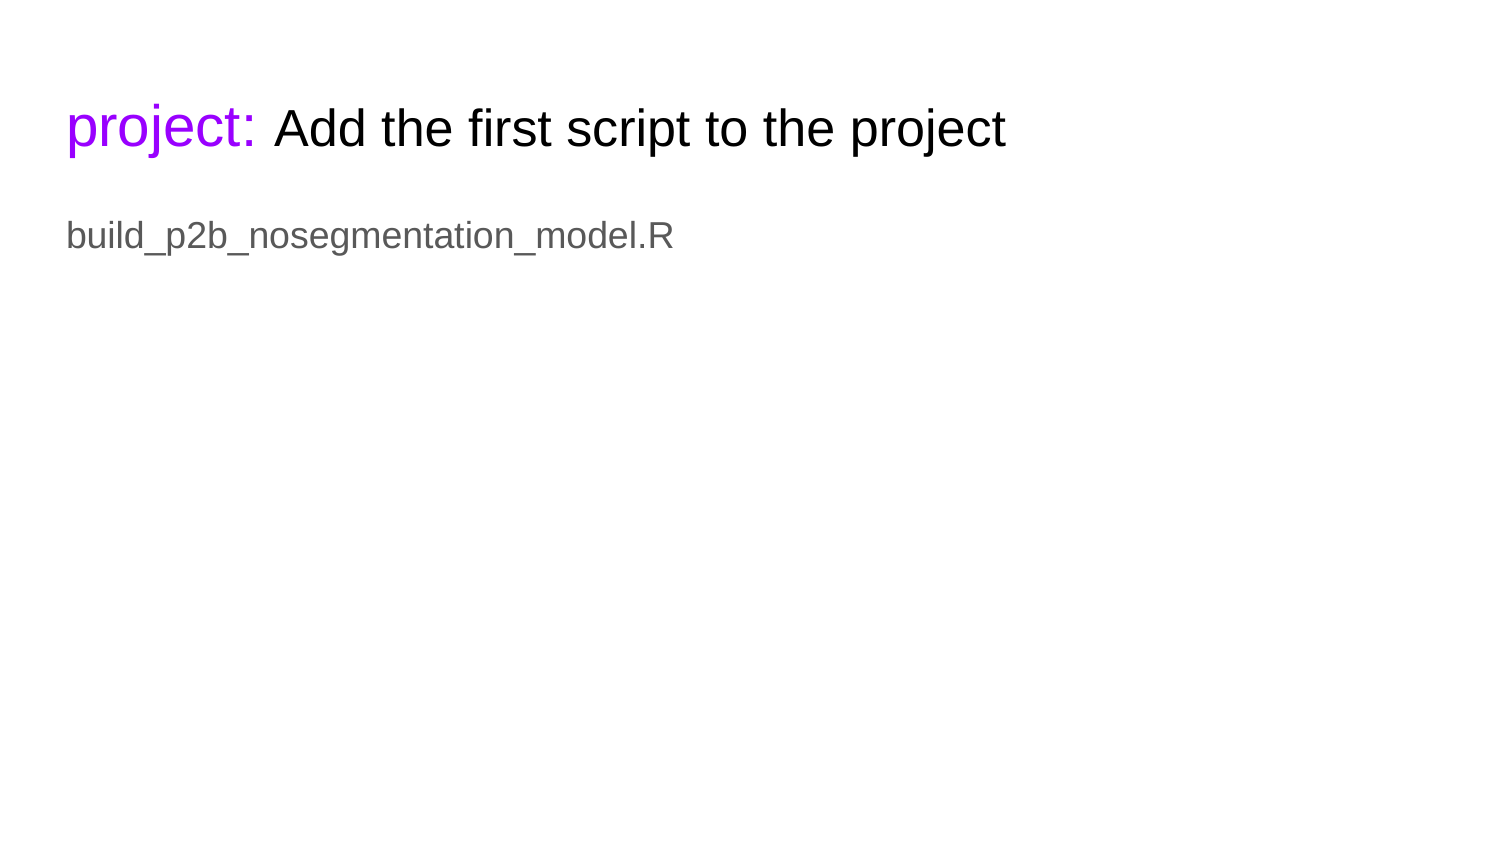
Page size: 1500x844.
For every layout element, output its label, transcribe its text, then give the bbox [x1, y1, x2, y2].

list build_p2b_nosegmentation_model.R [51, 189, 1449, 750]
title project: Add the first script to the project [51, 72, 1449, 167]
